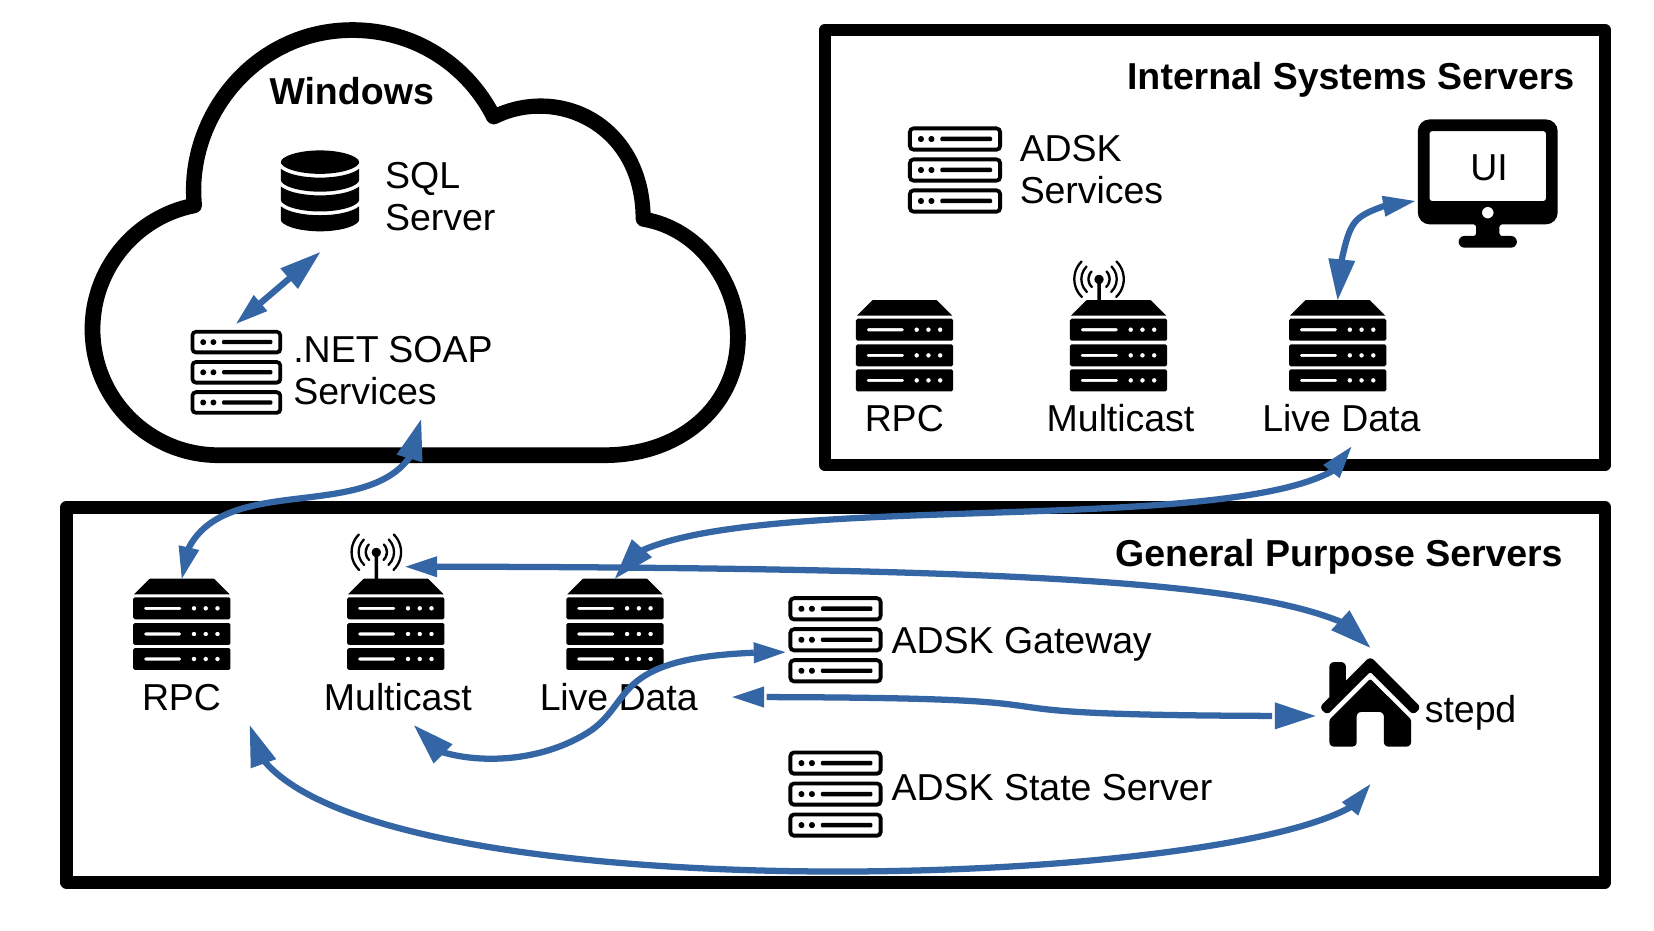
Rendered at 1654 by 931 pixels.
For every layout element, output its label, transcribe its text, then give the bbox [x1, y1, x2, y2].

text_box Multicast [309, 668, 520, 726]
picture [73, 514, 886, 868]
text_box Live Data [525, 668, 650, 726]
text_box RPC [850, 390, 1031, 447]
picture [1315, 647, 1426, 785]
picture [17, 0, 813, 838]
text_box UI [1455, 138, 1550, 196]
text_box .NET SOAP Services [278, 320, 564, 420]
text_box ADSK Gateway [876, 612, 1252, 670]
text_box Multicast [1031, 390, 1242, 447]
text_box ADSK Services [1005, 120, 1336, 219]
text_box ADSK State Server [876, 759, 1252, 816]
picture [1069, 257, 1168, 390]
text_box Windows [254, 62, 463, 120]
picture [643, 524, 813, 567]
text_box Live Data [1247, 390, 1456, 447]
text_box General Purpose Servers [1100, 525, 1626, 582]
picture [1414, 110, 1561, 292]
text_box SQL Server [370, 147, 536, 247]
picture [855, 300, 954, 390]
text_box stepd [1410, 680, 1561, 738]
text_box Live Data [603, 668, 733, 726]
picture [905, 120, 1006, 245]
text_box Internal Systems Servers [1112, 48, 1638, 106]
picture [1289, 300, 1387, 390]
text_box RPC [127, 668, 309, 726]
